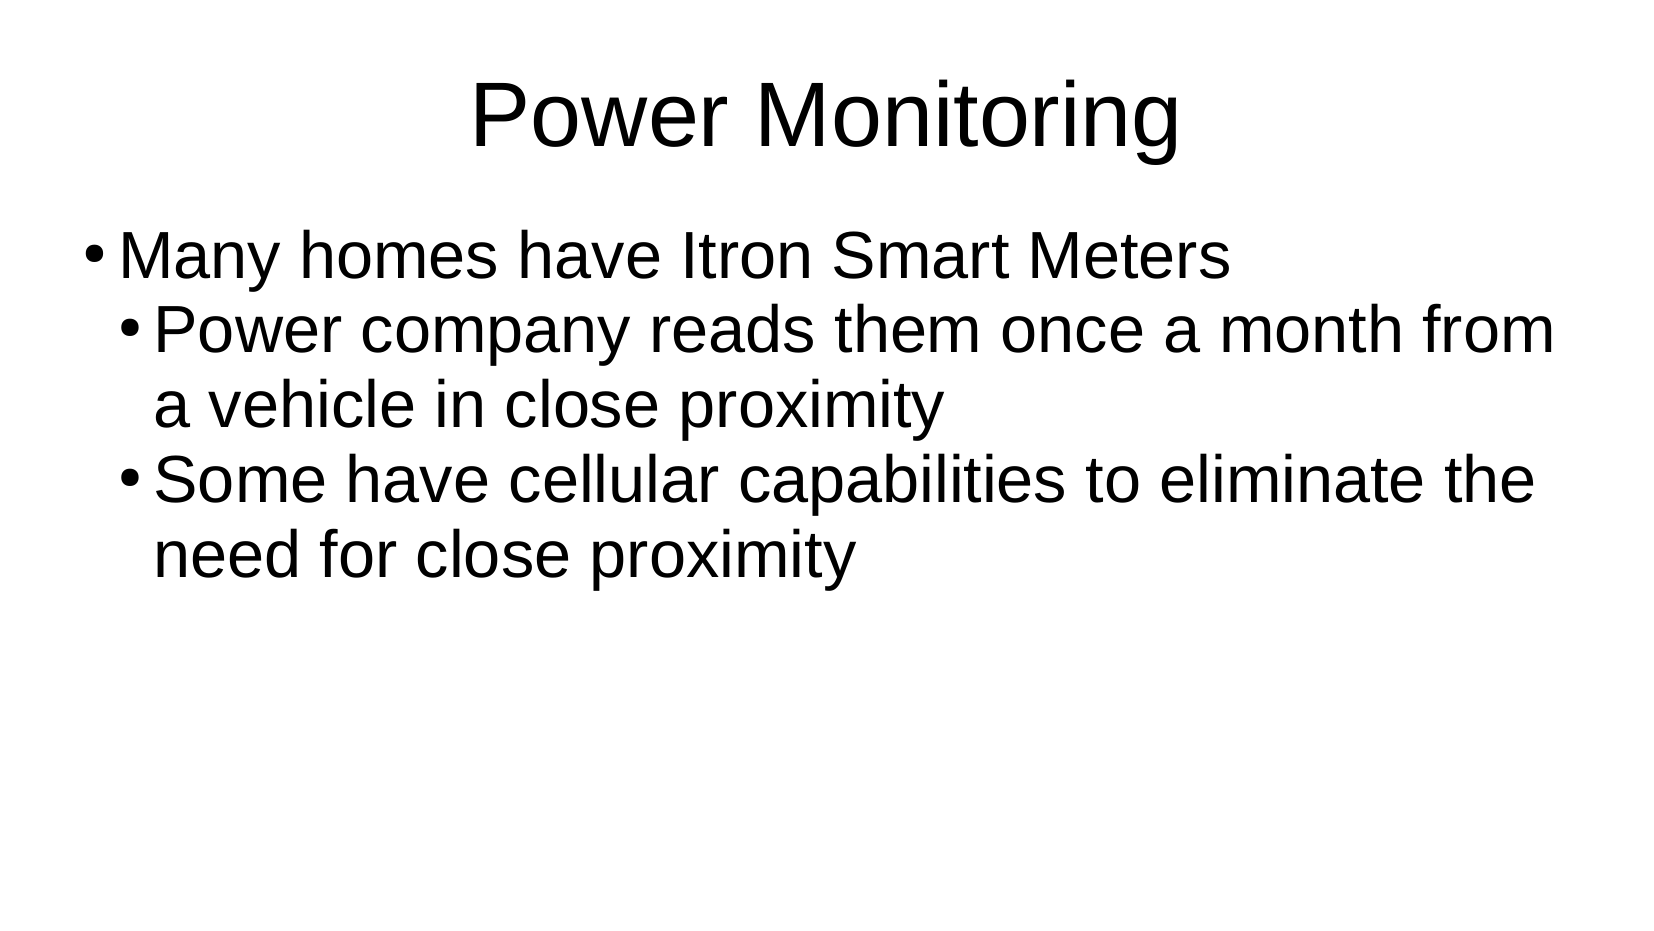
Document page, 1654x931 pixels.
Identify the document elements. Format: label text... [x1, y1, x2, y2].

title Power Monitoring [82, 12, 1571, 218]
subtitle Many homes have Itron Smart Meters Power company reads them once a month from a vehicle in close proximity Some have cellular capabilities to eliminate the need for close proximity [82, 218, 1571, 758]
